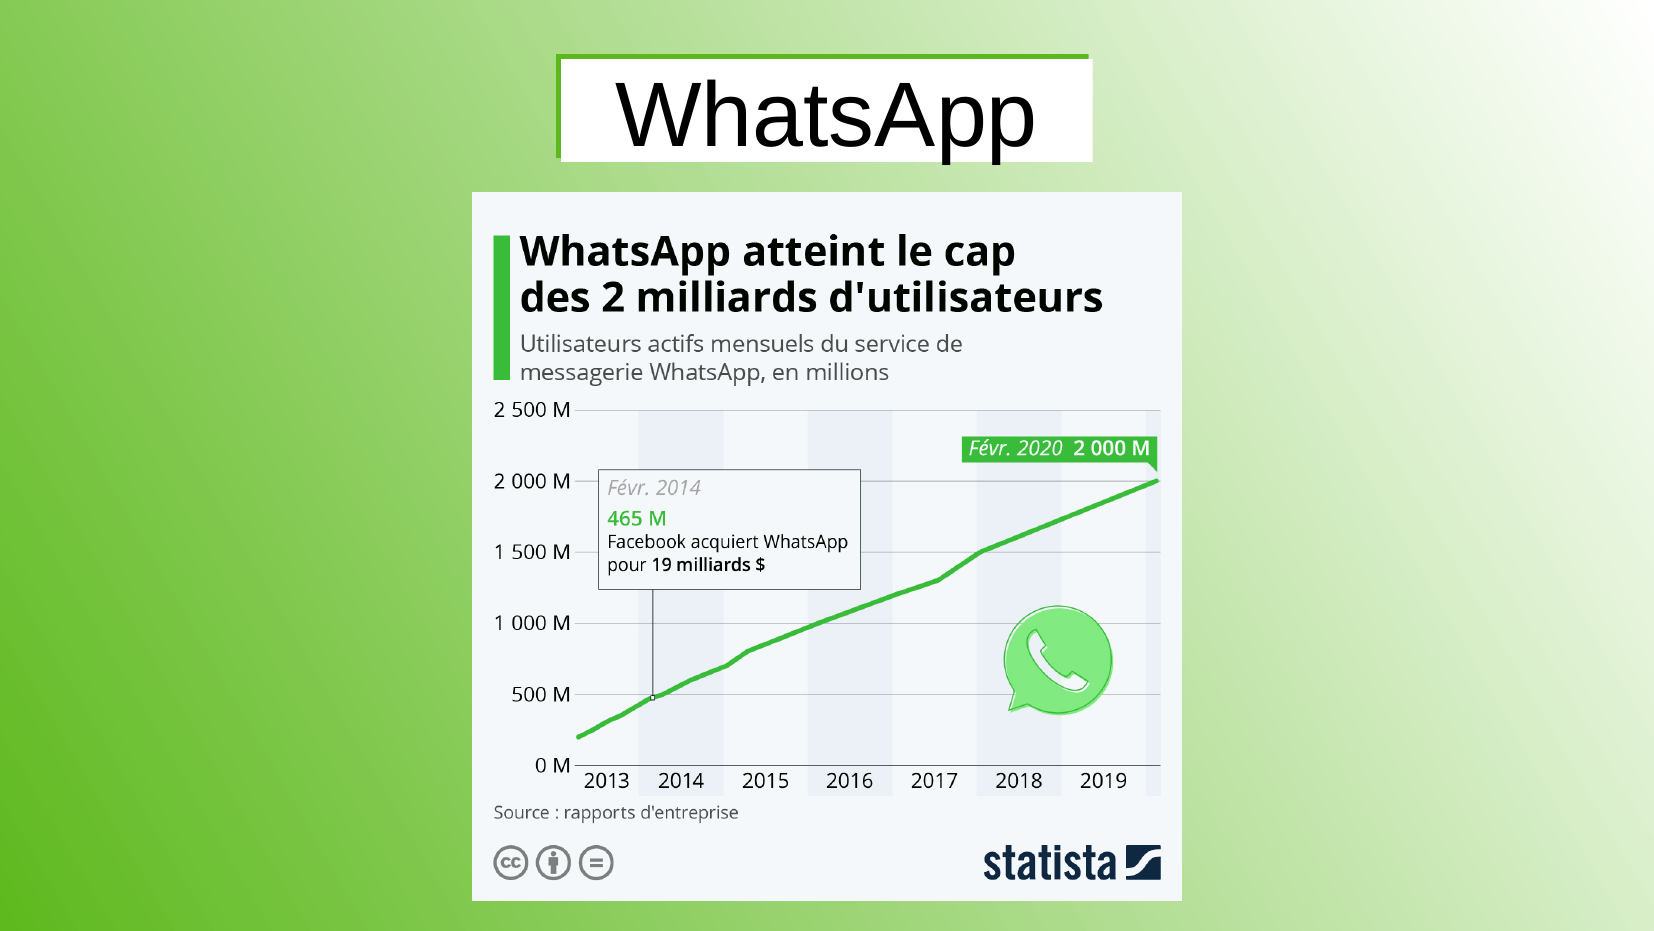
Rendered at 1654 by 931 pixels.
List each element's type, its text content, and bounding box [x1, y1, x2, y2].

title WhatsApp [82, 37, 1571, 193]
picture [472, 192, 1182, 902]
text_box [0, 0, 1654, 931]
